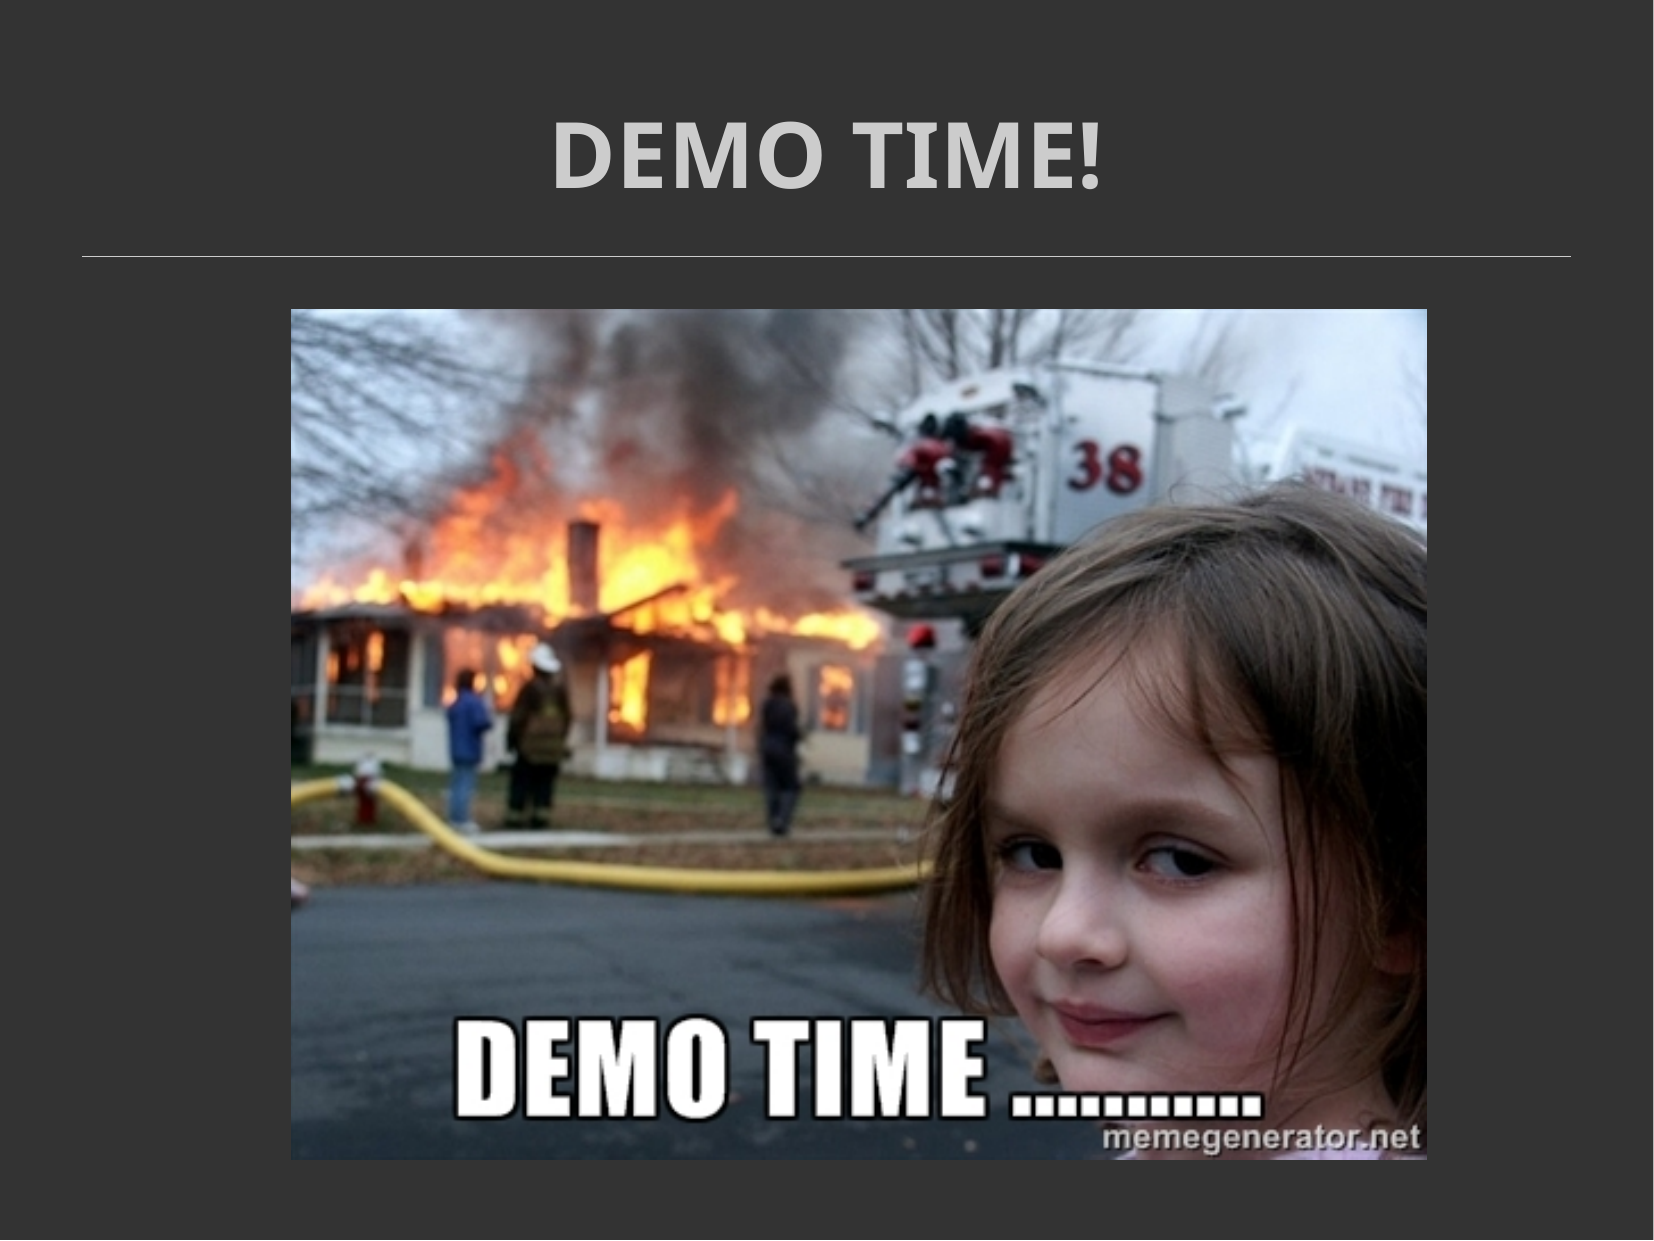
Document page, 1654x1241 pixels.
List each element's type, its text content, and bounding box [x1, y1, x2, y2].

picture [291, 309, 1427, 1160]
title DEMO TIME! [82, 49, 1571, 257]
